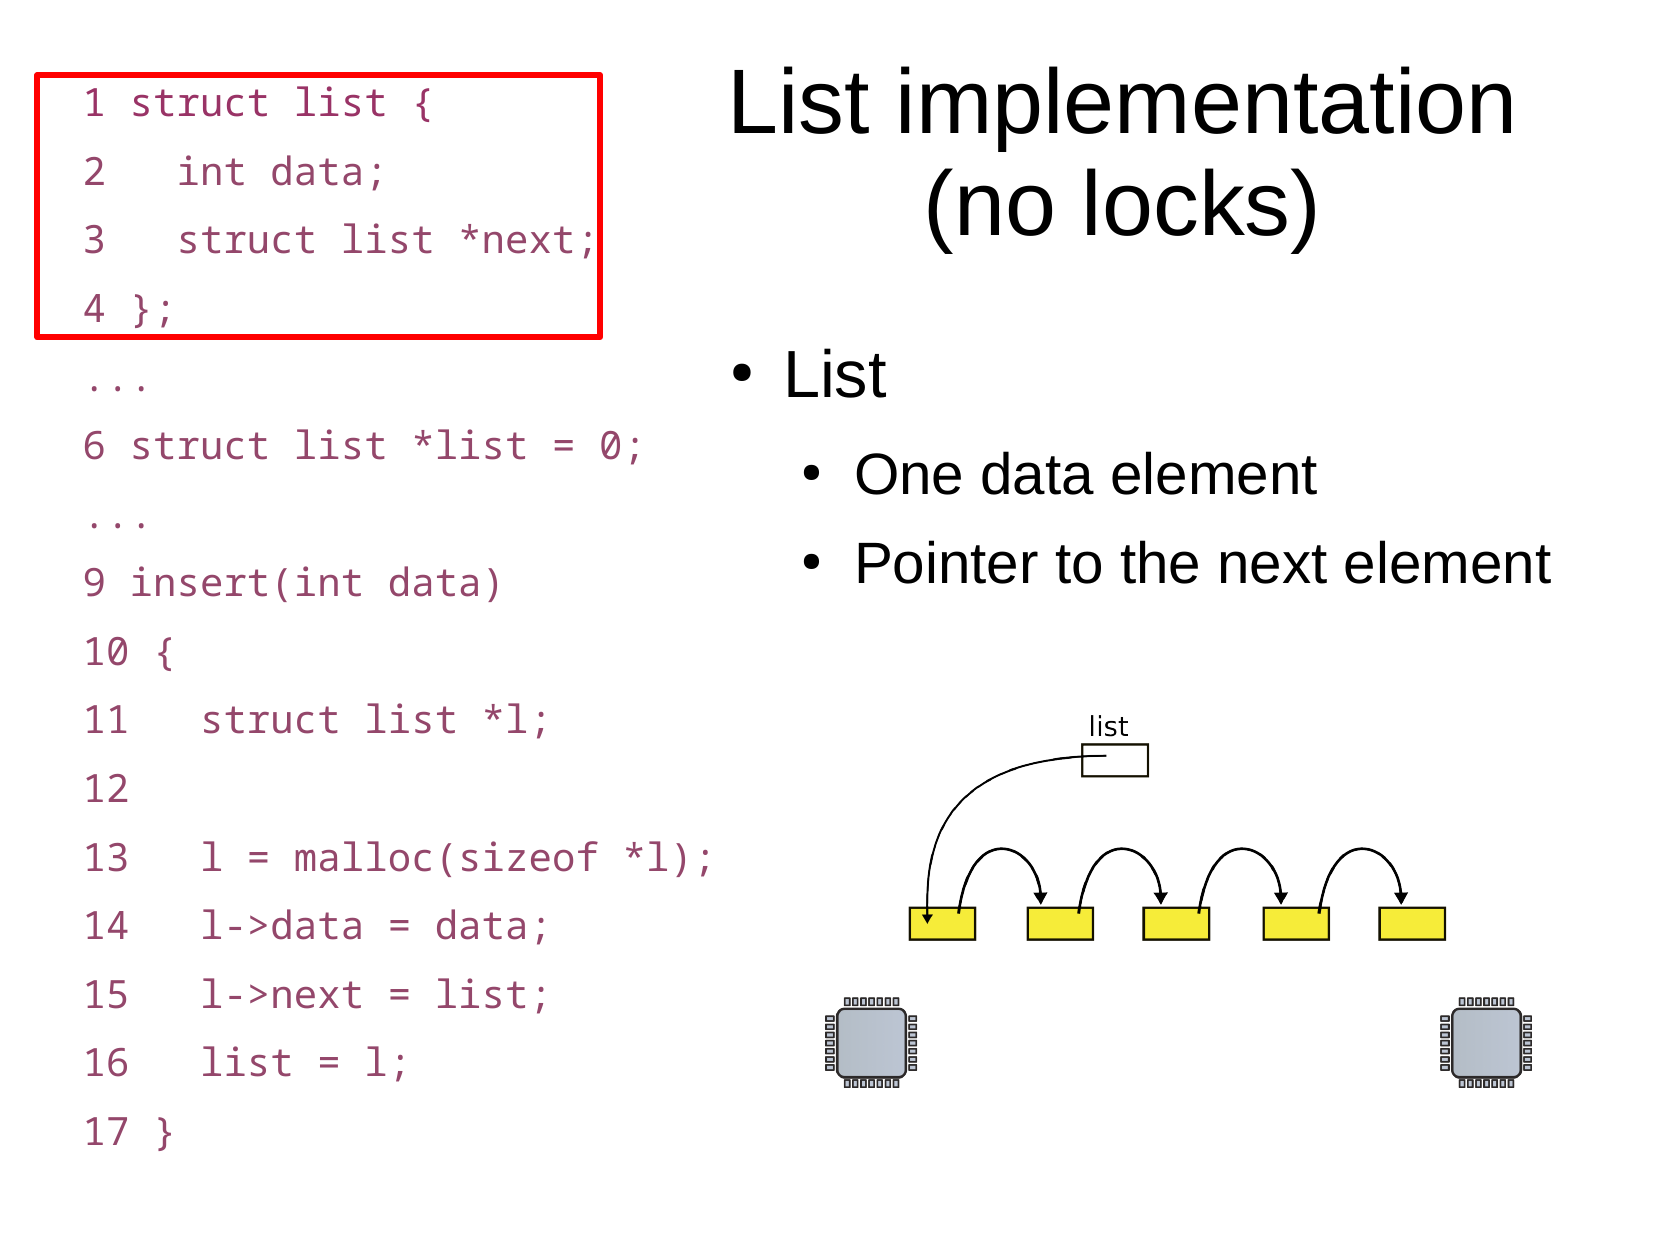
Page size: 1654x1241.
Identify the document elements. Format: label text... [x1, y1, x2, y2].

title List implementation (no locks) [675, 49, 1571, 257]
list 1 struct list { 2 int data; 3 struct list *next; 4 }; ... 6 struct list *list = 0; ... 9 insert(int data) 10 { 11 struct list *l; 12 13 l = malloc(sizeof *l); 14 l->data = data; 15 l->next = list; 16 list = l; 17 } [82, 75, 1571, 1163]
list List One data element Pointer to the next element [712, 337, 1571, 1010]
picture [825, 715, 1532, 1088]
list 1 struct list { 2 int data; 3 struct list *next; 4 }; ... 6 struct list *list = 0; ... 9 insert(int data) 10 { 11 struct list *l; 12 13 l = malloc(sizeof *l); 14 l->data = data; 15 l->next = list; 16 list = l; 17 } [82, 78, 597, 334]
